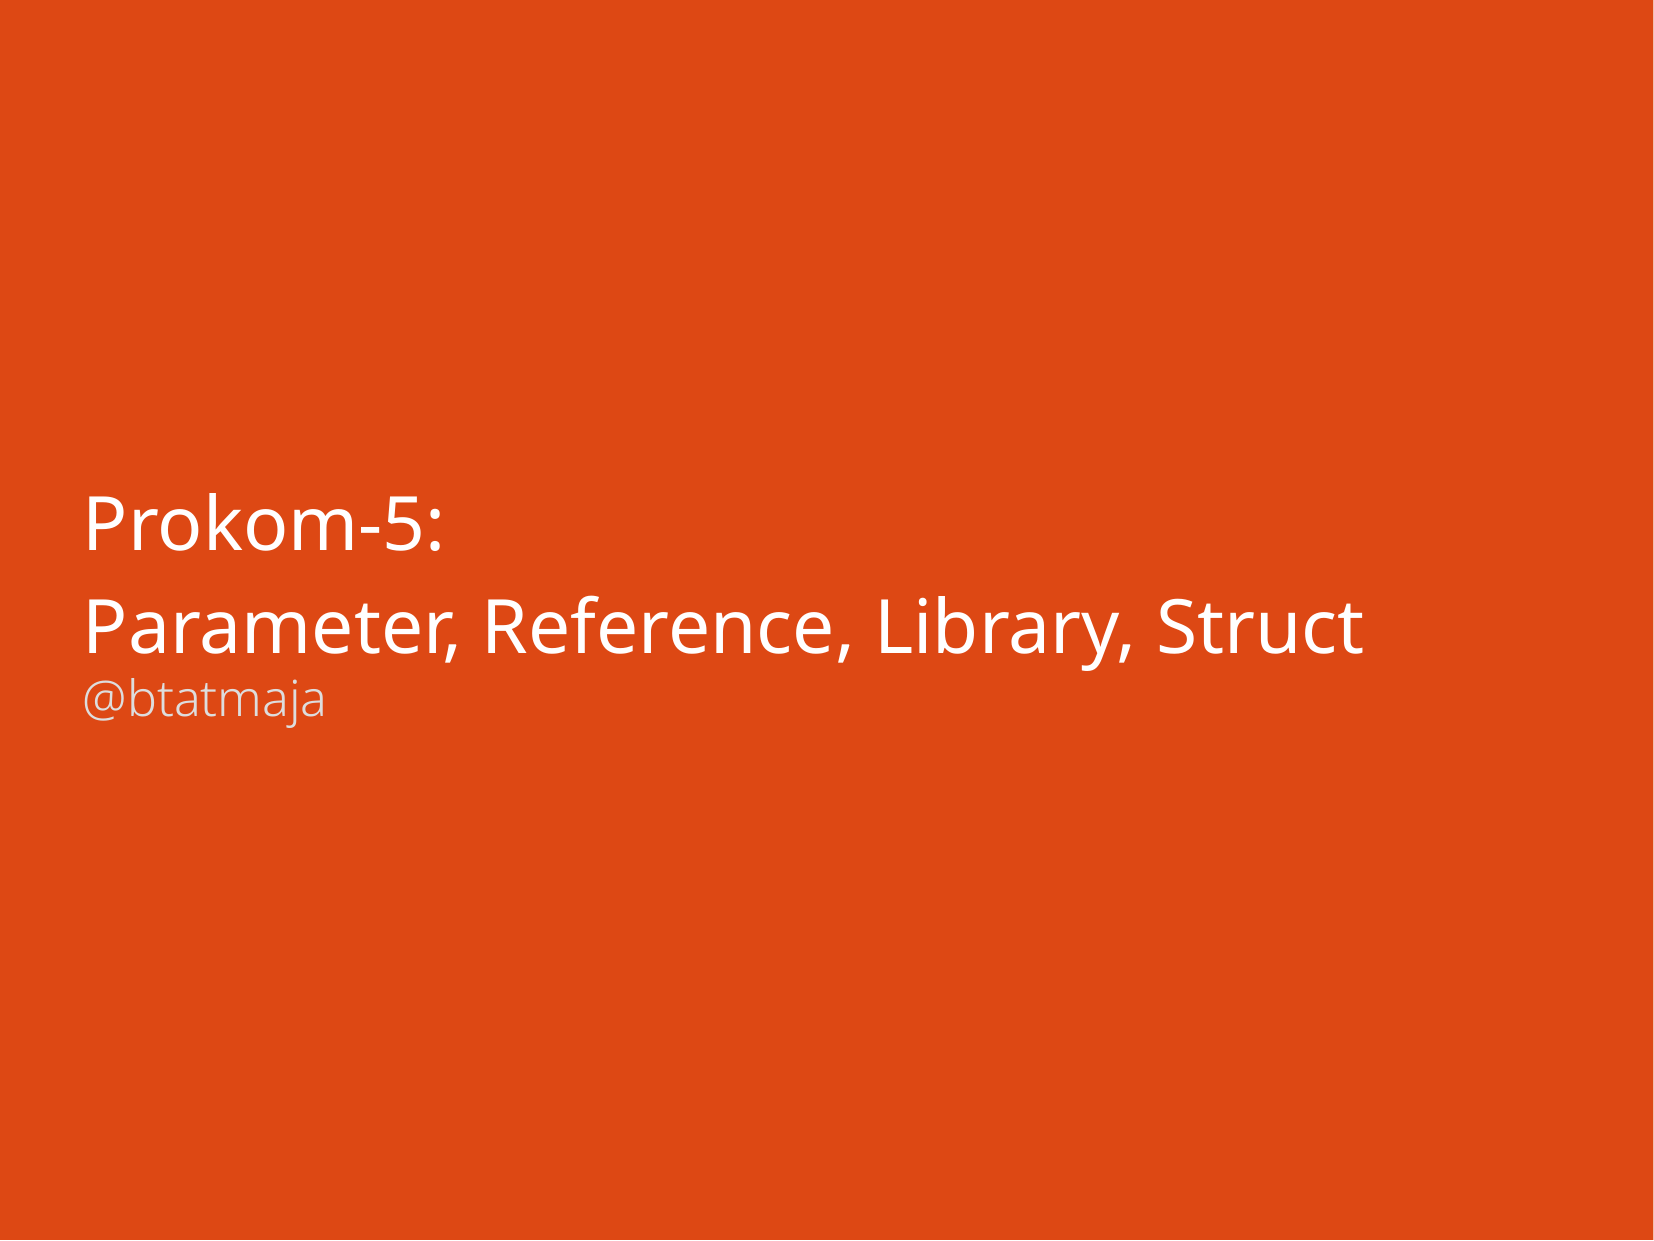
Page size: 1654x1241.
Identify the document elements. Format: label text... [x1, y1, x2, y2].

title Prokom-5: Parameter, Reference, Library, Struct [82, 485, 1571, 655]
subtitle @btatmaja [82, 655, 1571, 739]
